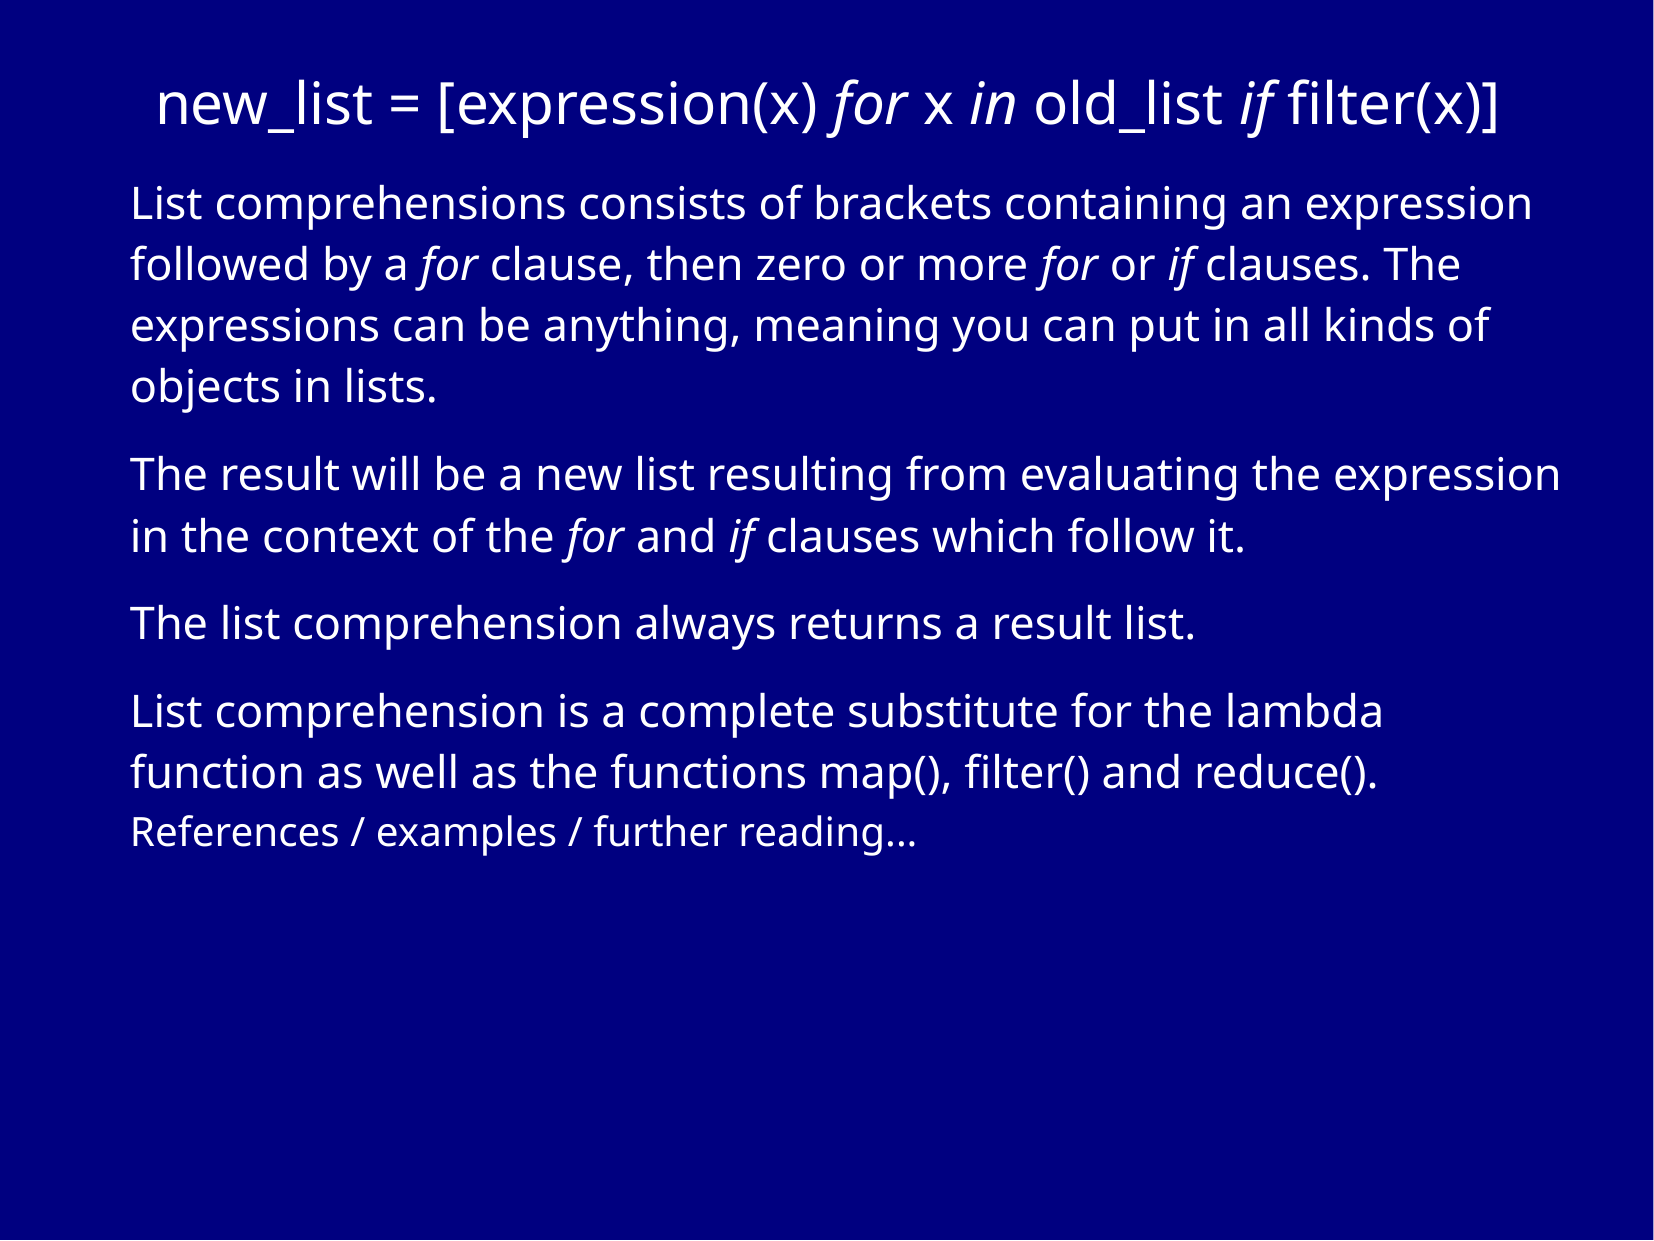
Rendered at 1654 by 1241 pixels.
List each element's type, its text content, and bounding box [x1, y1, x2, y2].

list List comprehensions consists of brackets containing an expression followed by a for clause, then zero or more for or if clauses. The expressions can be anything, meaning you can put in all kinds of objects in lists. The result will be a new list resulting from evaluating the expression in the context of the for and if clauses which follow it. The list comprehension always returns a result list. List comprehension is a complete substitute for the lambda function as well as the functions map(), filter() and reduce(). [129, 171, 1571, 803]
title new_list = [expression(x) for x in old_list if filter(x)] [82, 49, 1571, 154]
list References / examples / further reading... https://docs.python.org/3/tutorial/datastructures.html#list-comprehensions http://www.pythonforbeginners.com/basics/list-comprehensions-in-python http://www.python-course.eu/list_comprehension.php http://tech.pro/tutorial/1554/four-tricks-for-comprehensions-in-python [129, 803, 1571, 1193]
